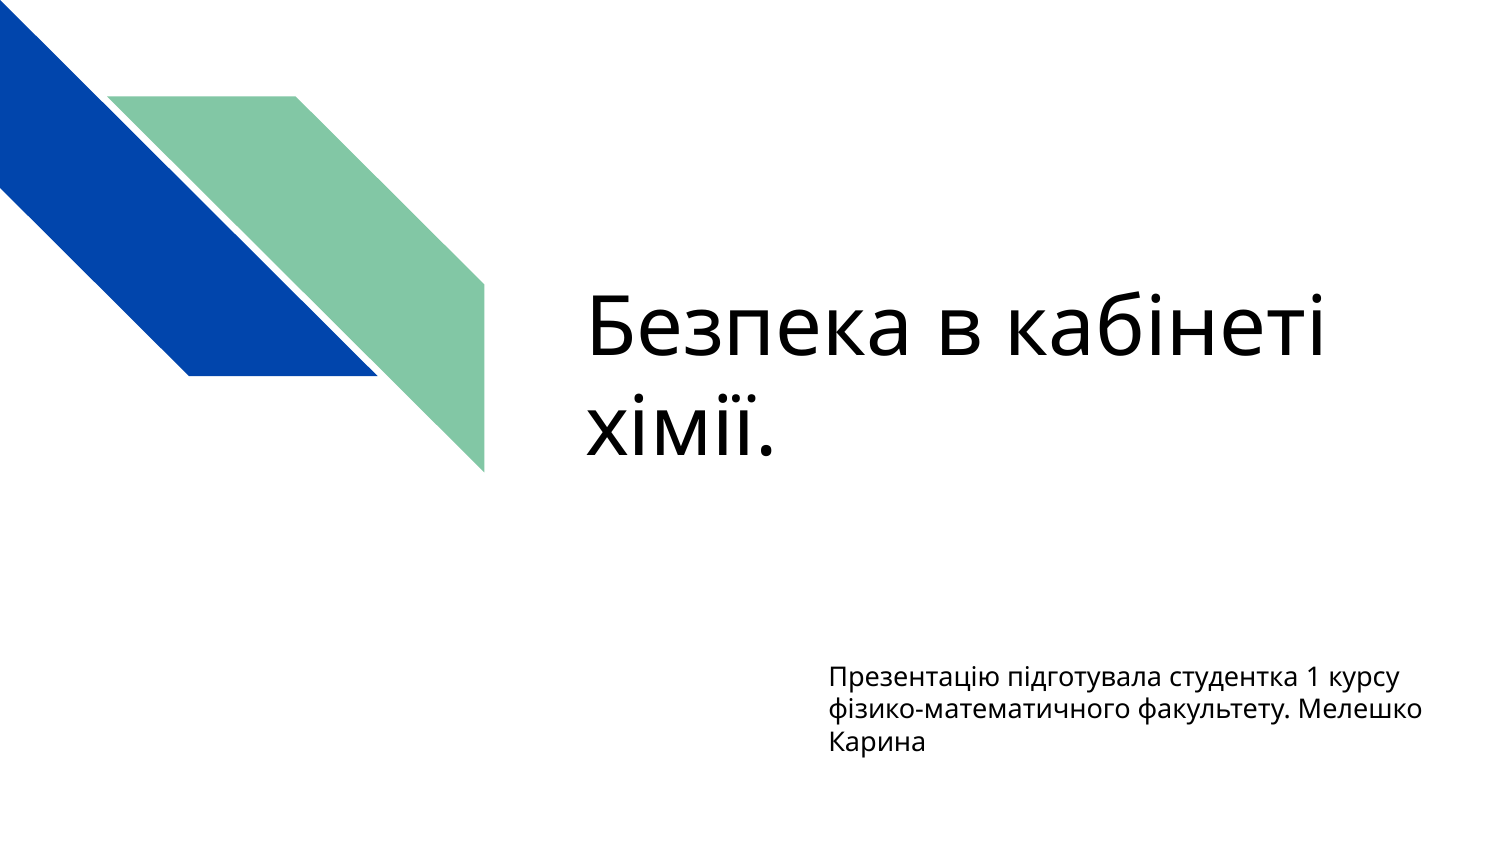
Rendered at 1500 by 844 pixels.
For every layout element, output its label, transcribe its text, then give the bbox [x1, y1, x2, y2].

subtitle Презентацію підготувала студентка 1 курсу фізико-математичного факультету. Мелешко Карина [813, 643, 1470, 727]
title Безпека в кабінеті хімії. [570, 256, 1394, 516]
